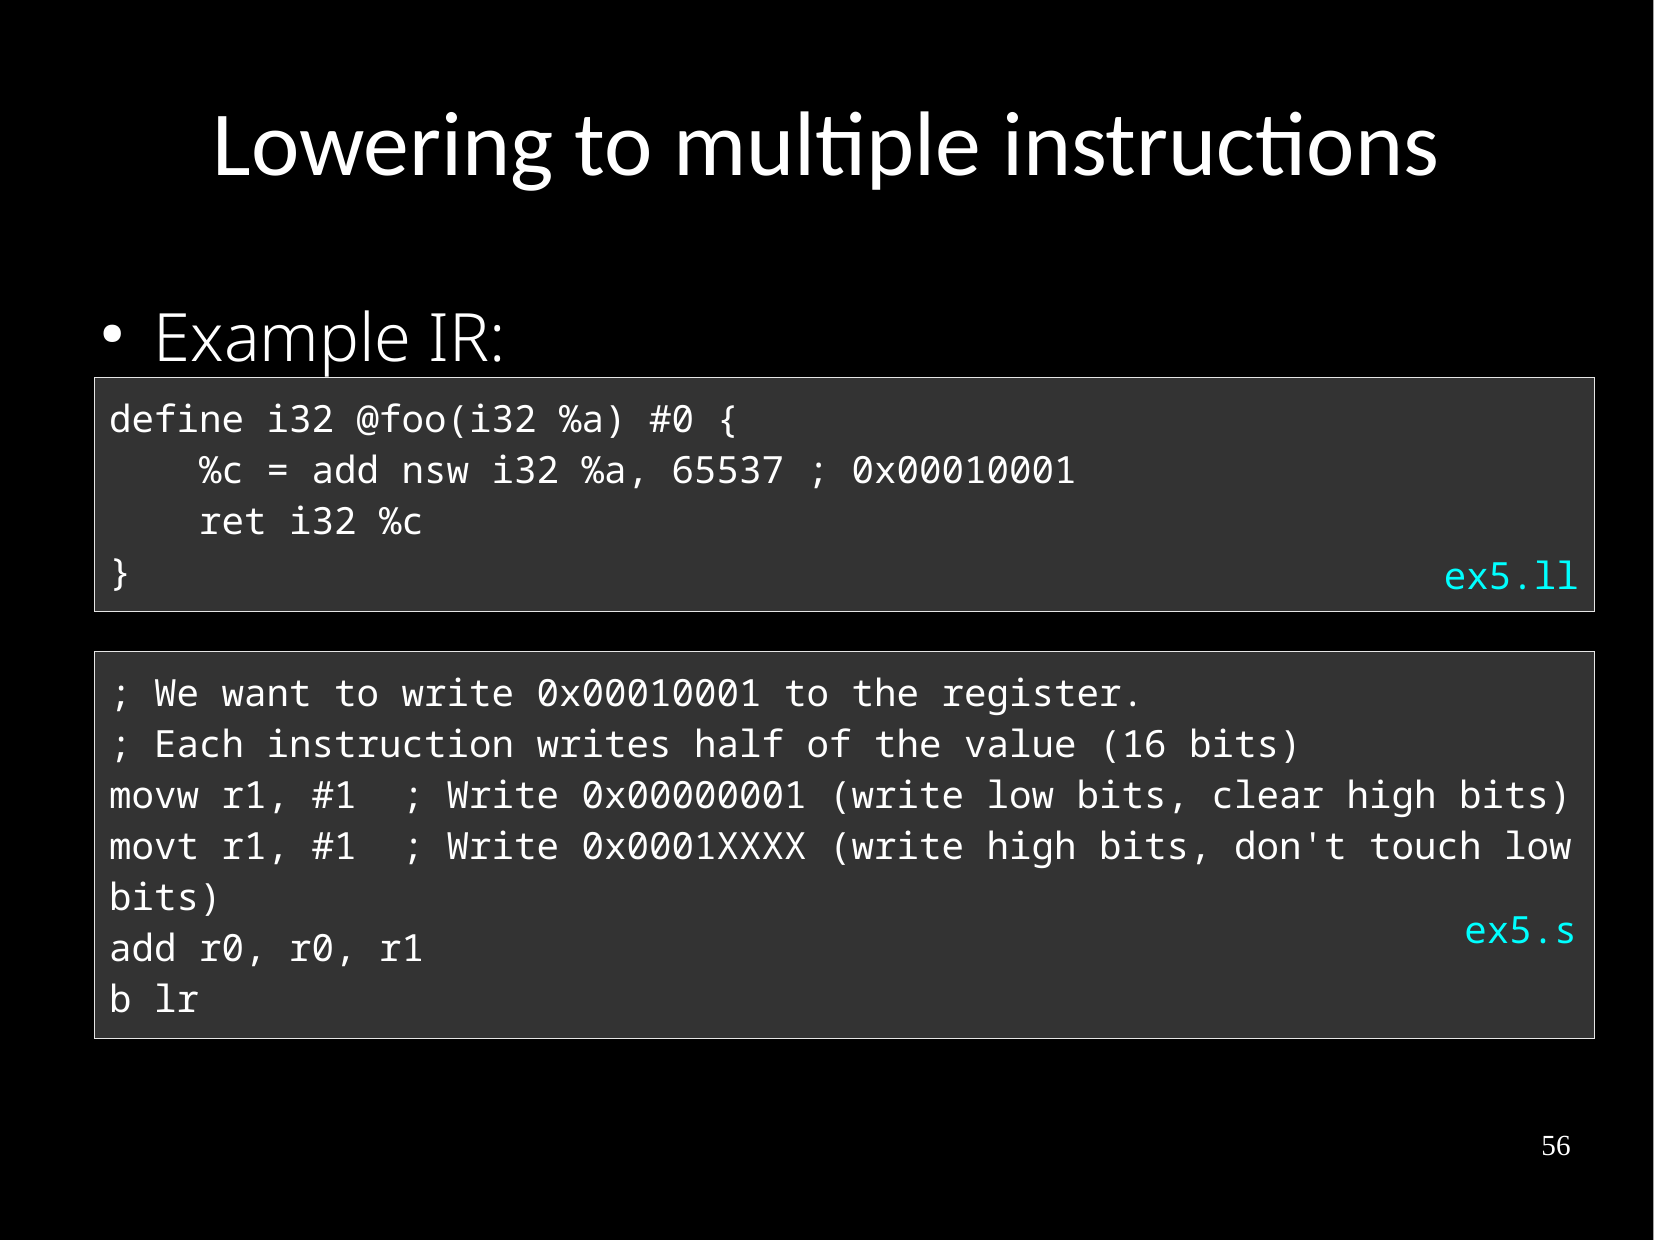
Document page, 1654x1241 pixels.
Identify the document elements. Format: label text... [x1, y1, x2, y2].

title Lowering to multiple instructions [82, 49, 1571, 257]
text_box ; We want to write 0x00010001 to the register. ; Each instruction writes half of the value (16 bits) movw r1, #1 ; Write 0x00000001 (write low bits, clear high bits) movt r1, #1 ; Write 0x0001XXXX (write high bits, don't touch low bits) add r0, r0, r1 b lr [94, 651, 1595, 957]
list Example IR: [82, 290, 1571, 1010]
text_box define i32 @foo(i32 %a) #0 { %c = add nsw i32 %a, 65537 ; 0x00010001 ret i32 %c } [94, 377, 1595, 603]
text_box ex5.s [978, 903, 1589, 957]
text_box ex5.ll [980, 549, 1591, 603]
